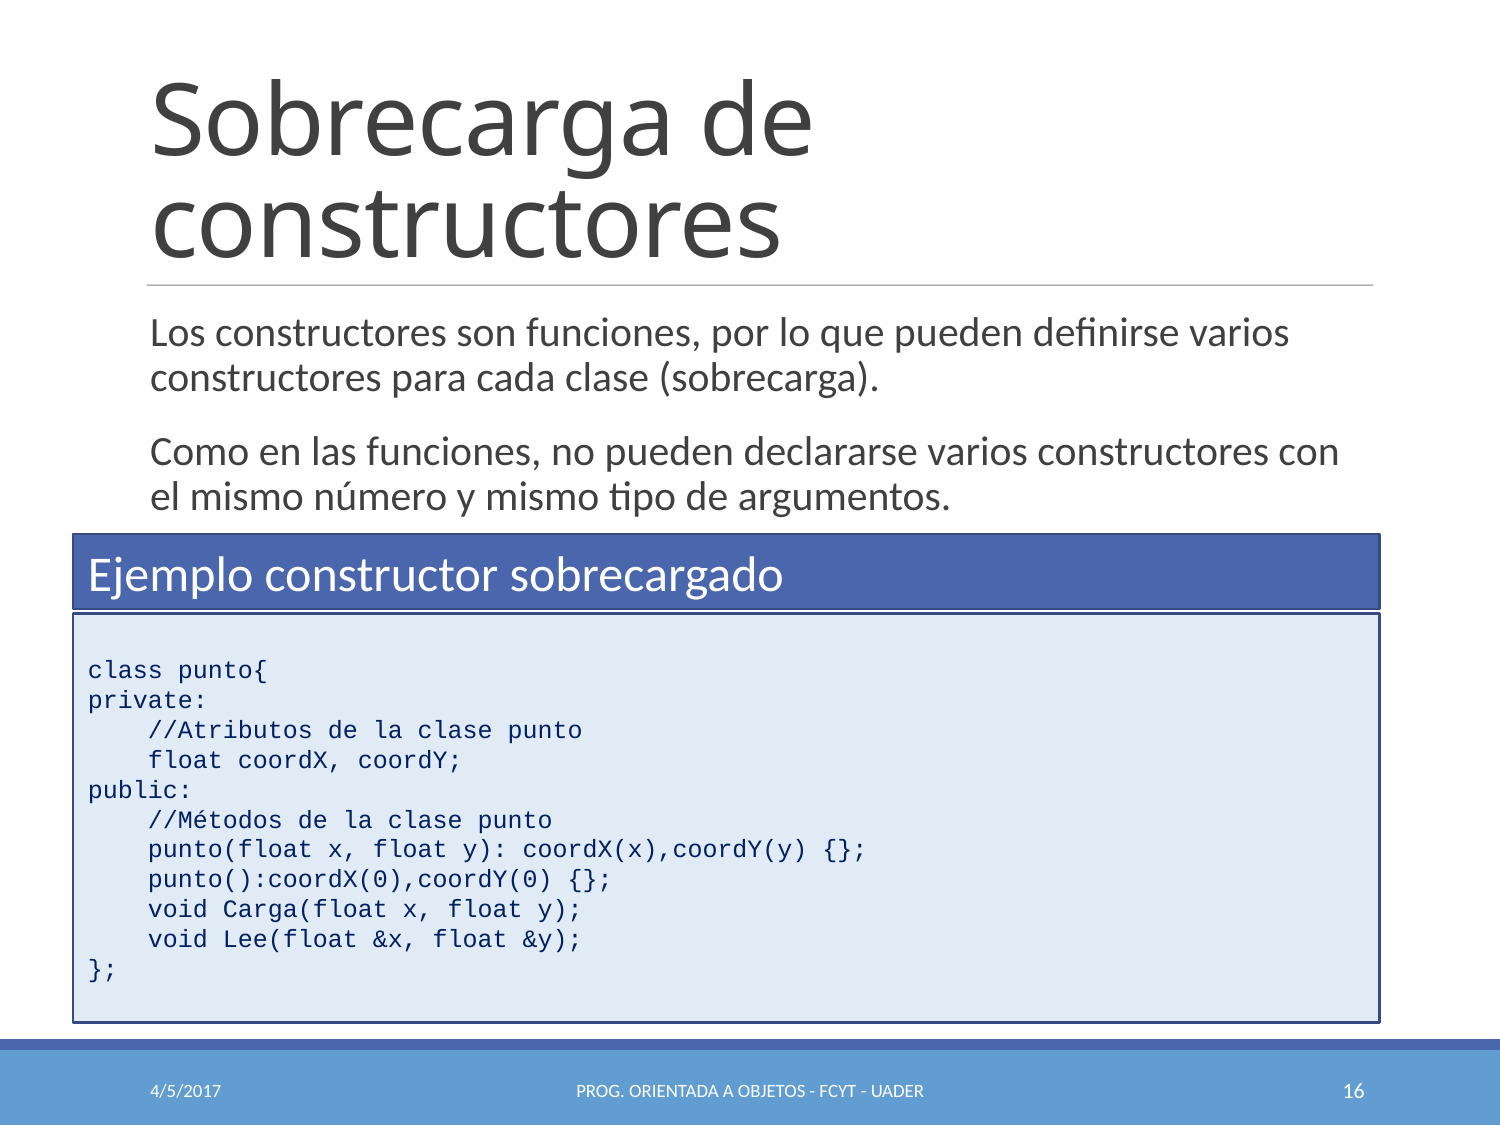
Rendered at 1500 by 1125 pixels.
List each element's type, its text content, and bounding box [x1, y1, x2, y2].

slide_number <número> [1218, 1059, 1380, 1120]
footer Prog. Orientada a Objetos - FCyT - UADER [453, 1059, 1047, 1120]
text_box Ejemplo constructor sobrecargado [73, 534, 1380, 609]
text_box class punto{ private: //Atributos de la clase punto float coordX, coordY; public: //Métodos de la clase punto punto(float x, float y): coordX(x),coordY(y) {}; punto():coordX(0),coordY(0) {}; void Carga(float x, float y); void Lee(float &x, float &y); }; [73, 613, 1380, 1023]
slide_number 4/5/2017 [135, 1059, 440, 1120]
list Los constructores son funciones, por lo que pueden definirse varios constructores para cada clase (sobrecarga). Como en las funciones, no pueden declararse varios constructores con el mismo número y mismo tipo de argumentos. [135, 609, 1373, 613]
list Los constructores son funciones, por lo que pueden definirse varios constructores para cada clase (sobrecarga). Como en las funciones, no pueden declararse varios constructores con el mismo número y mismo tipo de argumentos. [135, 302, 1373, 534]
title Sobrecarga de constructores [135, 47, 1373, 285]
